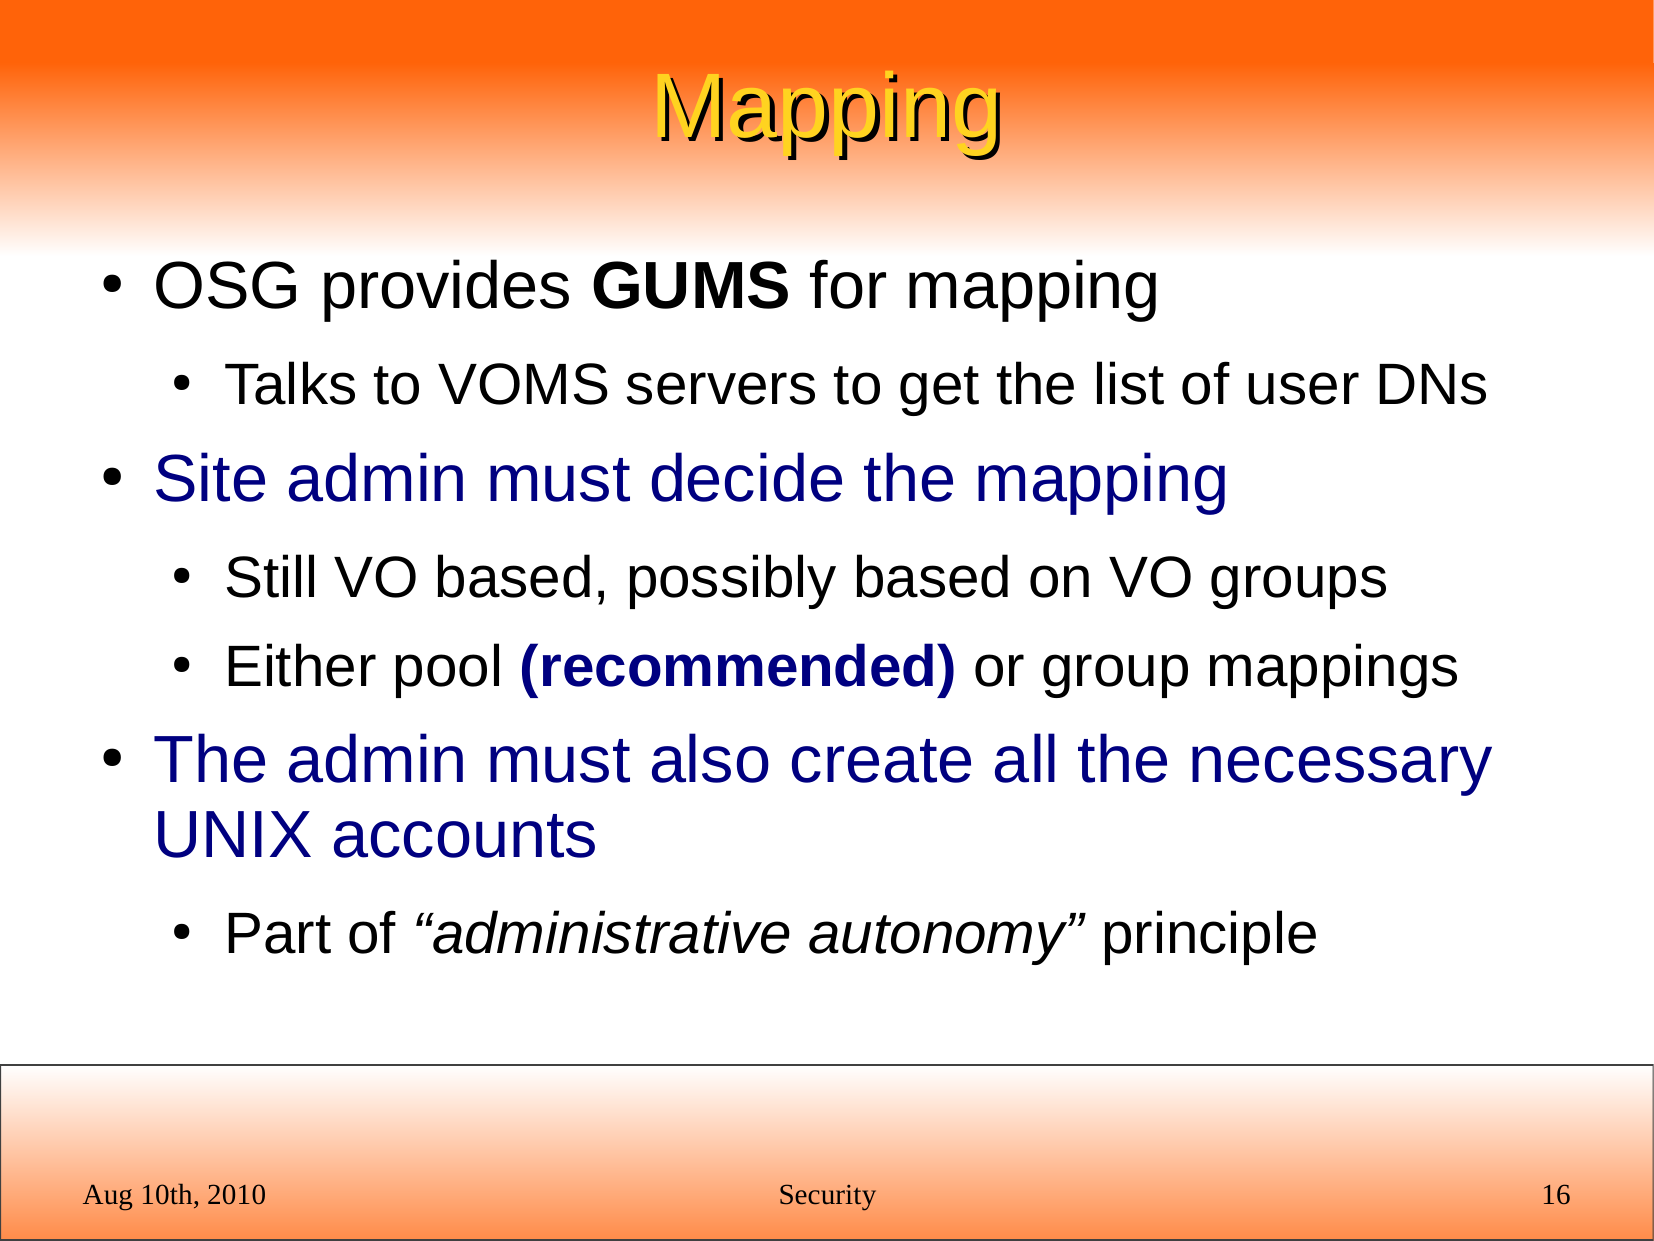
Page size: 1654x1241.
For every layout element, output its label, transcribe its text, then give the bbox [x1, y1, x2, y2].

title Mapping [82, 9, 1571, 202]
list OSG provides GUMS for mapping Talks to VOMS servers to get the list of user DNs Site admin must decide the mapping Still VO based, possibly based on VO groups Either pool (recommended) or group mappings The admin must also create all the necessary UNIX accounts Part of “administrative autonomy” principle [82, 247, 1571, 1109]
